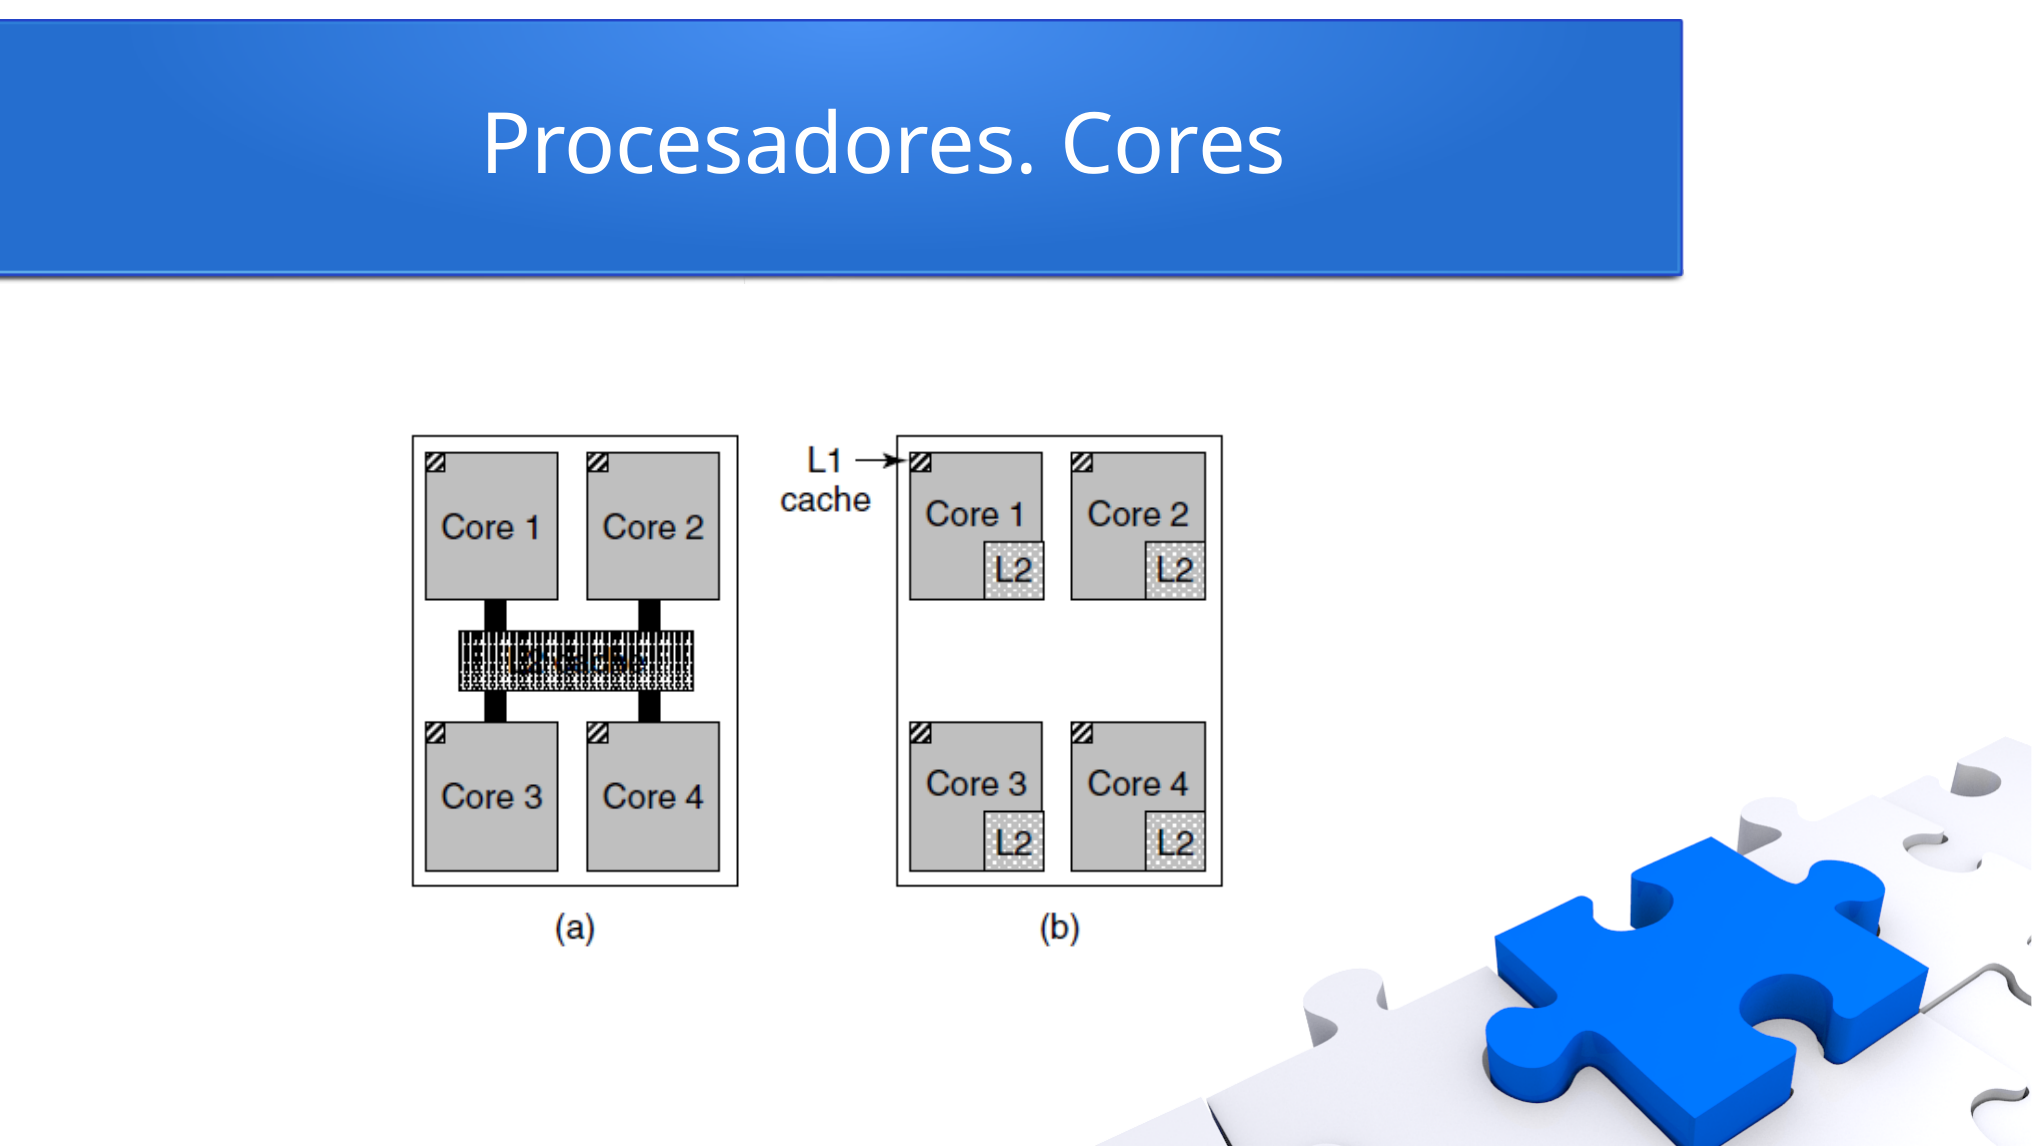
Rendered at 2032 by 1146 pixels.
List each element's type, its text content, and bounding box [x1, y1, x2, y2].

title Procesadores. Cores [101, 45, 1666, 237]
picture [366, 389, 2032, 1146]
picture [0, 19, 1689, 284]
